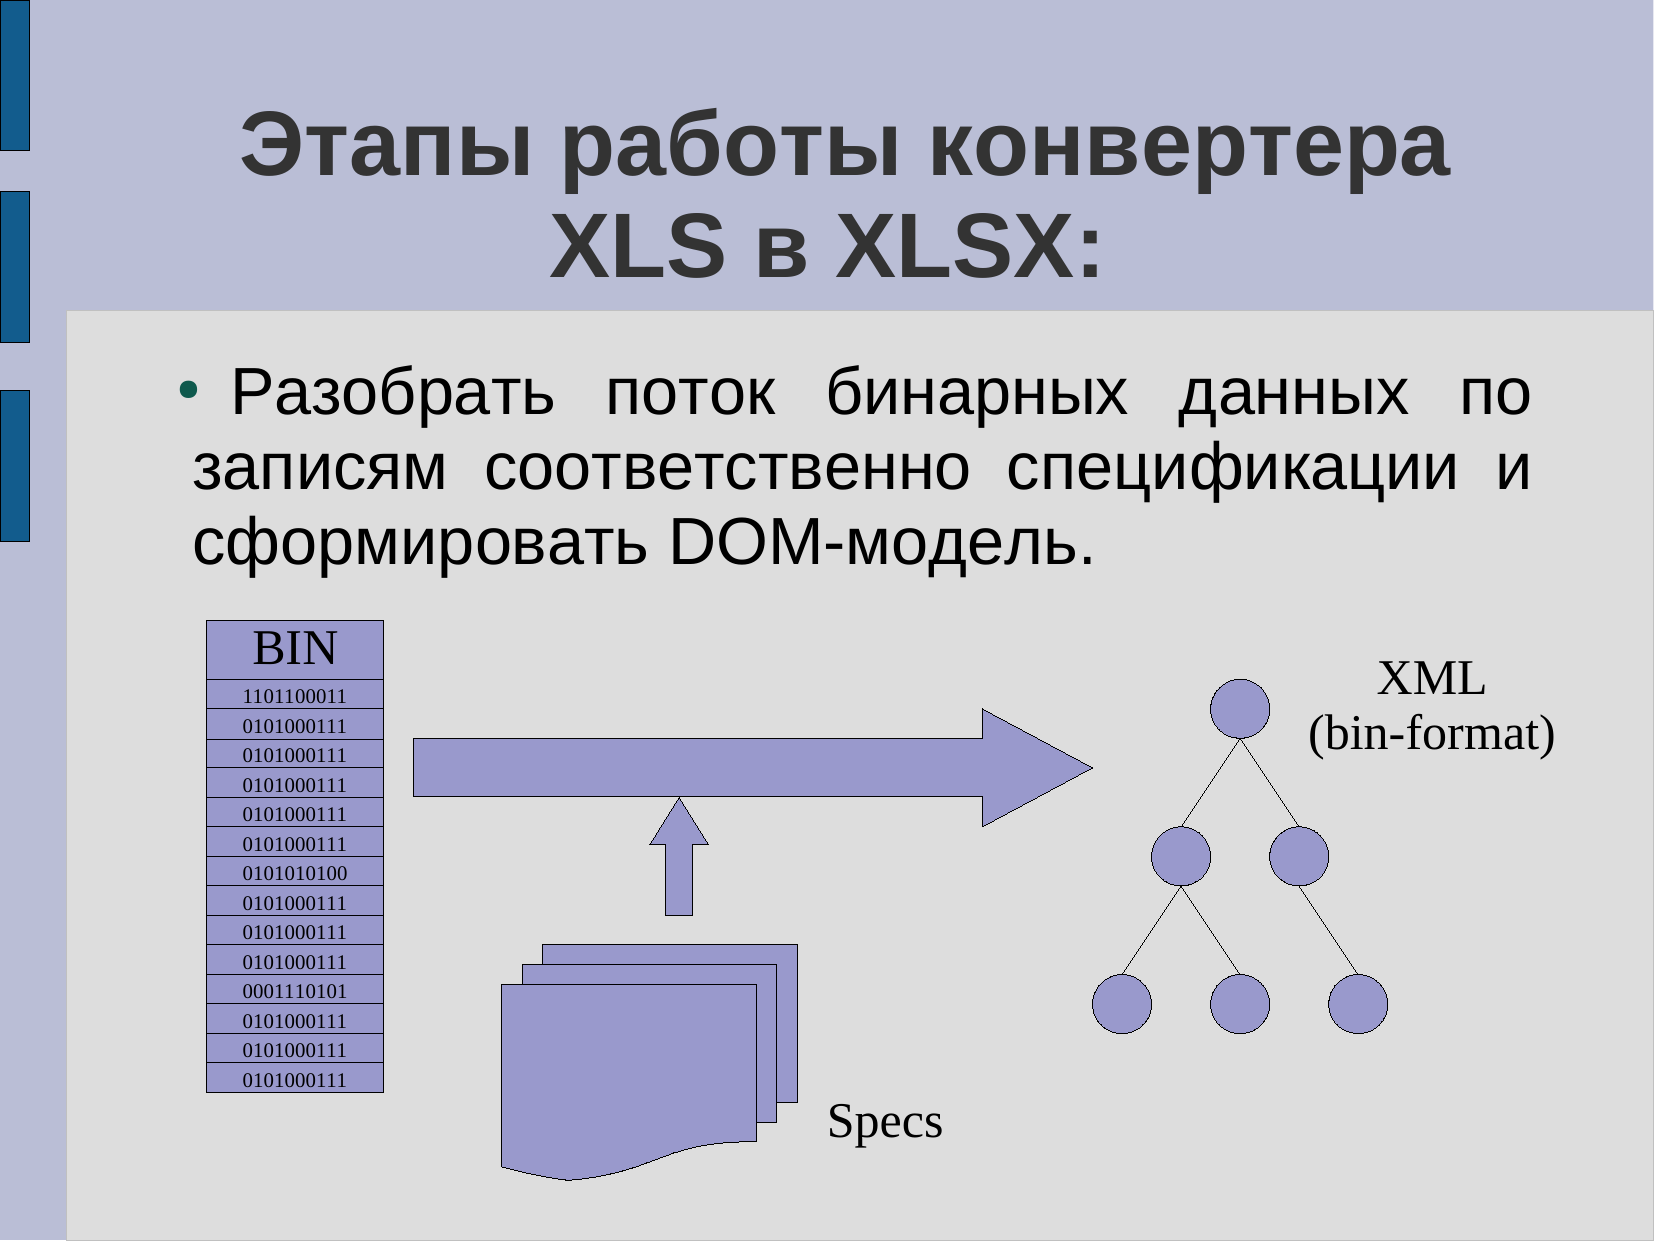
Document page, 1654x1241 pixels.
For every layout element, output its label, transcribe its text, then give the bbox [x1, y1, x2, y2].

text_box [1269, 826, 1329, 886]
list Разобрать поток бинарных данных по записям соответственно спецификации и сформировать DOM-модель. [121, 354, 1534, 654]
text_box 0101000111 [206, 1003, 384, 1033]
text_box 0101000111 [206, 944, 384, 974]
text_box 0101000111 [206, 826, 384, 856]
text_box 0101000111 [206, 1033, 384, 1063]
text_box 0101000111 [206, 915, 384, 944]
text_box 1101100011 [206, 679, 384, 708]
text_box XML (bin-format) [1269, 649, 1595, 765]
text_box [1210, 974, 1270, 1034]
text_box [1328, 974, 1388, 1034]
text_box [413, 708, 1093, 916]
text_box 0101000111 [206, 885, 384, 915]
text_box 0101000111 [206, 797, 384, 826]
text_box 0101000111 [206, 767, 384, 797]
title Этапы работы конвертера XLS в XLSX: [121, 91, 1534, 299]
text_box 0101010100 [206, 856, 384, 885]
text_box 0101000111 [206, 708, 384, 738]
text_box 0101000111 [206, 1063, 384, 1093]
text_box [1151, 826, 1211, 886]
text_box [1092, 974, 1152, 1034]
text_box Specs [826, 1092, 1182, 1149]
text_box 0101000111 [206, 738, 384, 767]
text_box [1210, 679, 1269, 739]
text_box BIN [206, 620, 384, 679]
text_box 0001110101 [206, 974, 384, 1003]
text_box [501, 944, 798, 1181]
